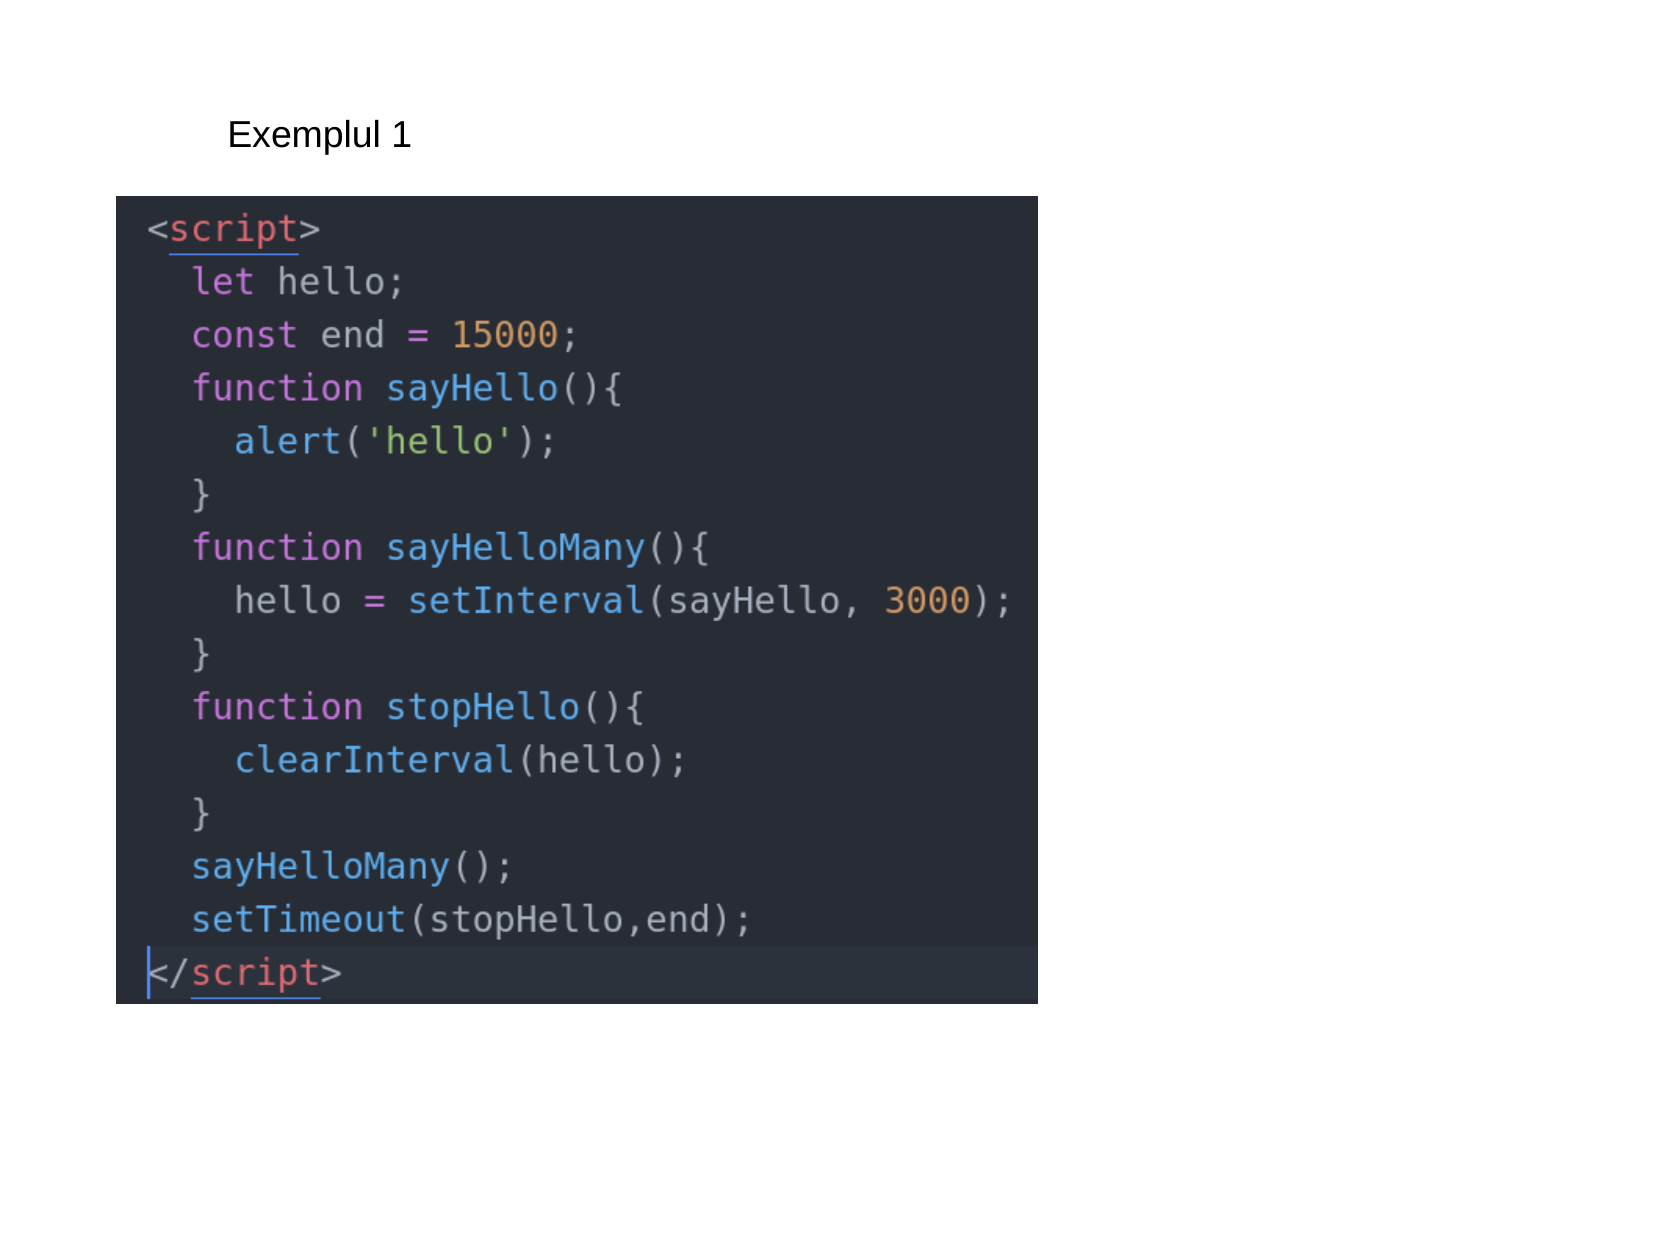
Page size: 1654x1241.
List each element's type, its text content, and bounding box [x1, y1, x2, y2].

text_box Exemplul 1 [212, 106, 428, 164]
picture [116, 196, 1038, 1004]
